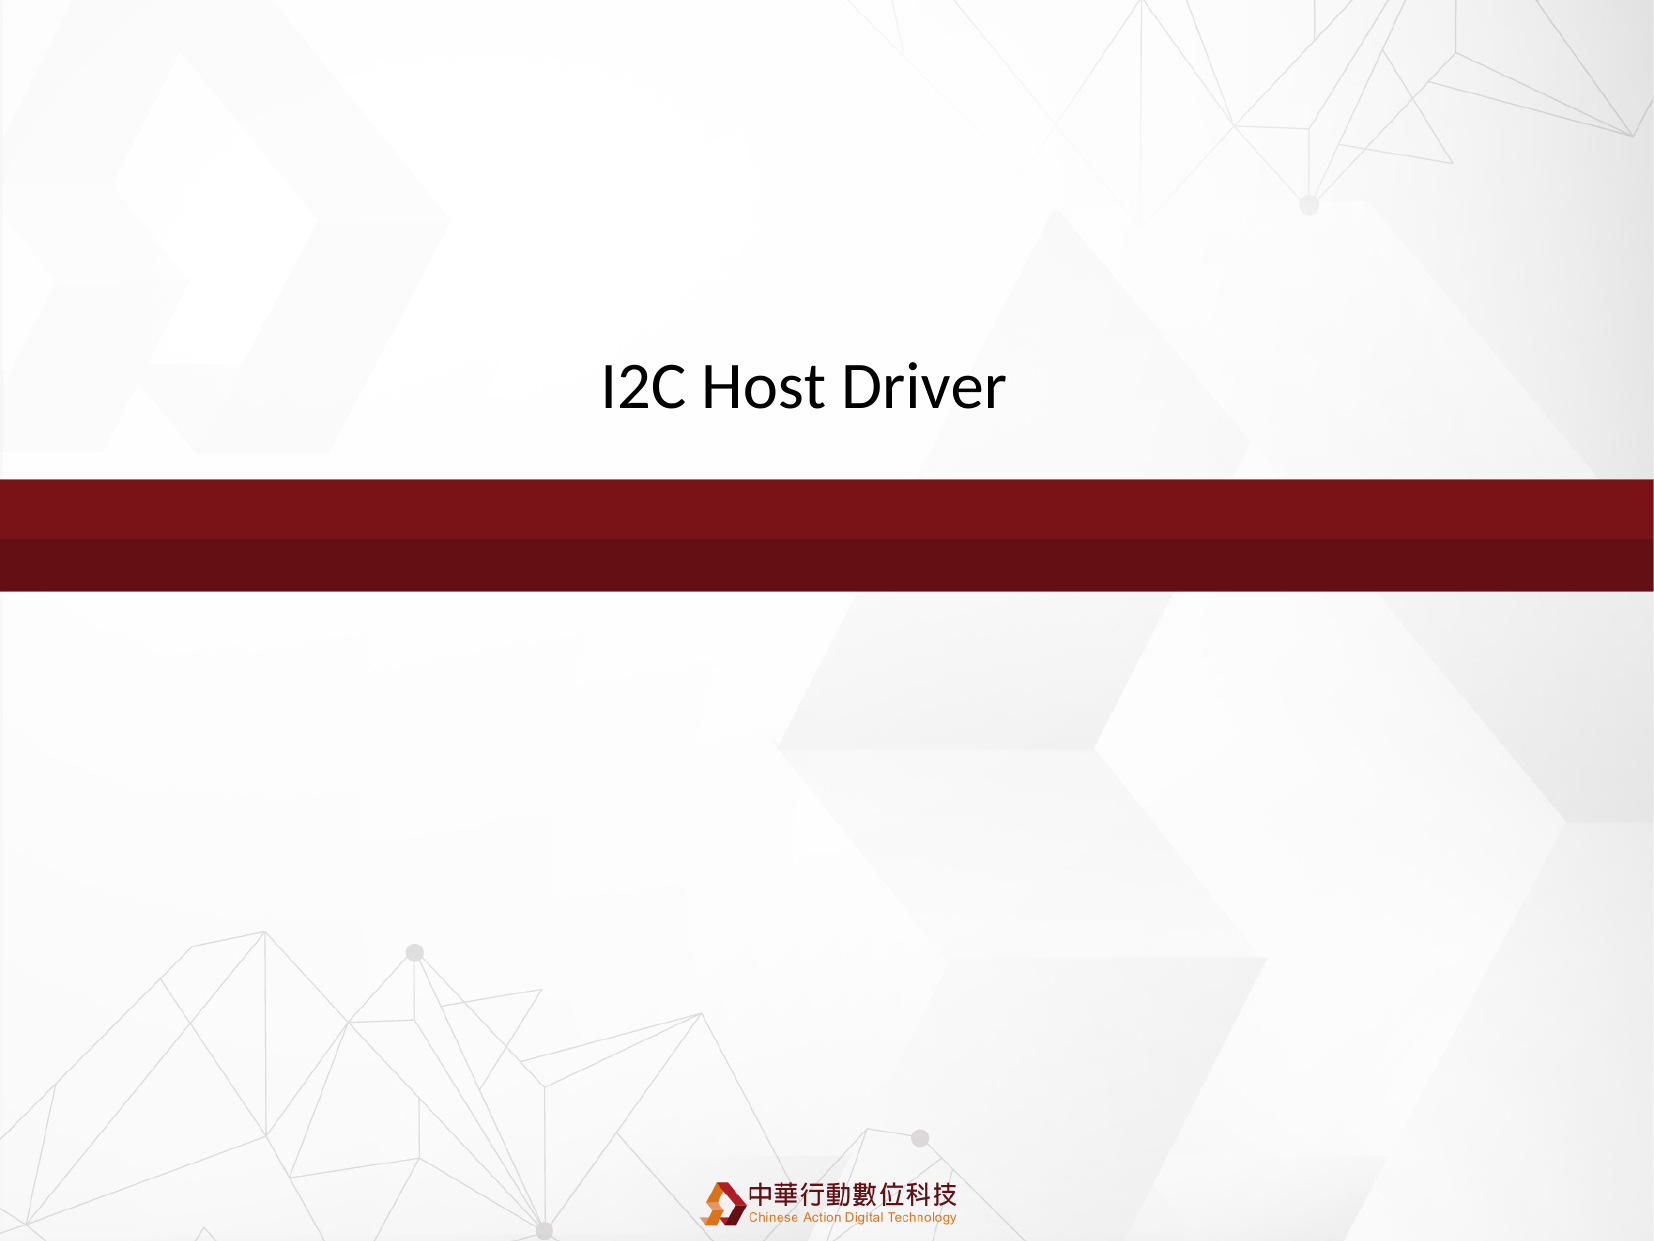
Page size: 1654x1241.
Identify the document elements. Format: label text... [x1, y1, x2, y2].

picture [0, 0, 1654, 1241]
title I2C Host Driver [60, 287, 1549, 496]
